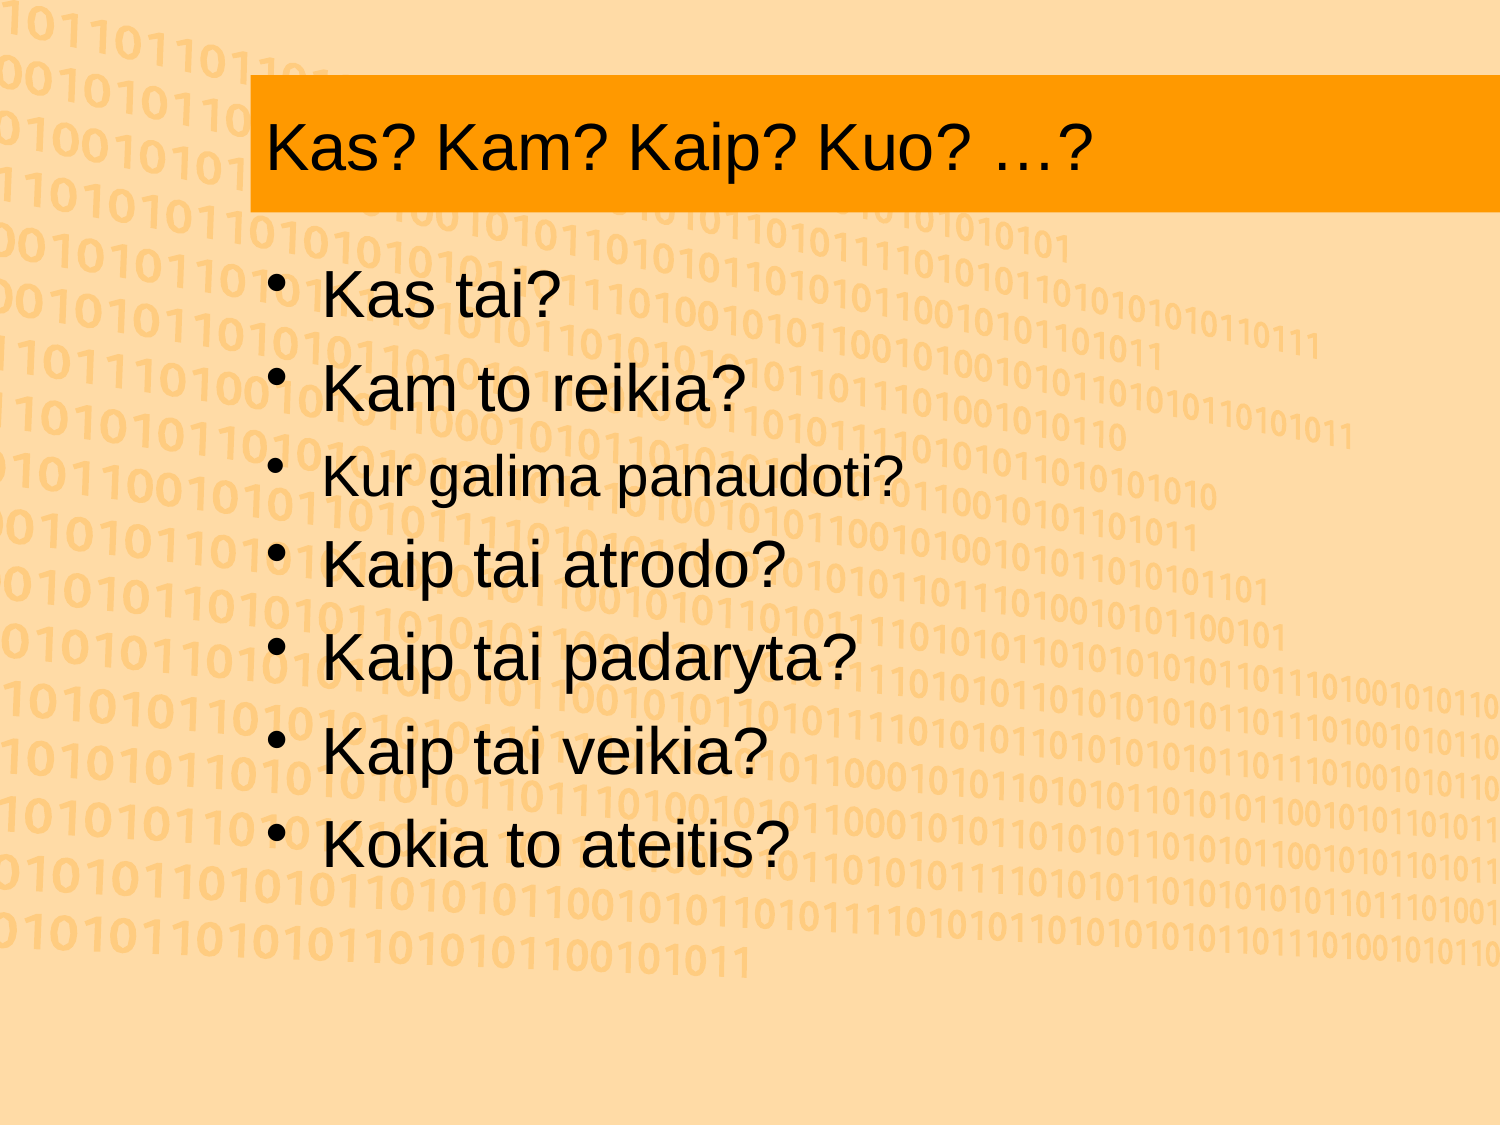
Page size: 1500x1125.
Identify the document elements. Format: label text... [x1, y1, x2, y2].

title Kas? Kam? Kaip? Kuo? …? [250, 75, 1500, 213]
list Kas tai? Kam to reikia? Kur galima panaudoti? Kaip tai atrodo? Kaip tai padaryta? Kaip tai veikia? Kokia to ateitis? [250, 243, 1294, 959]
